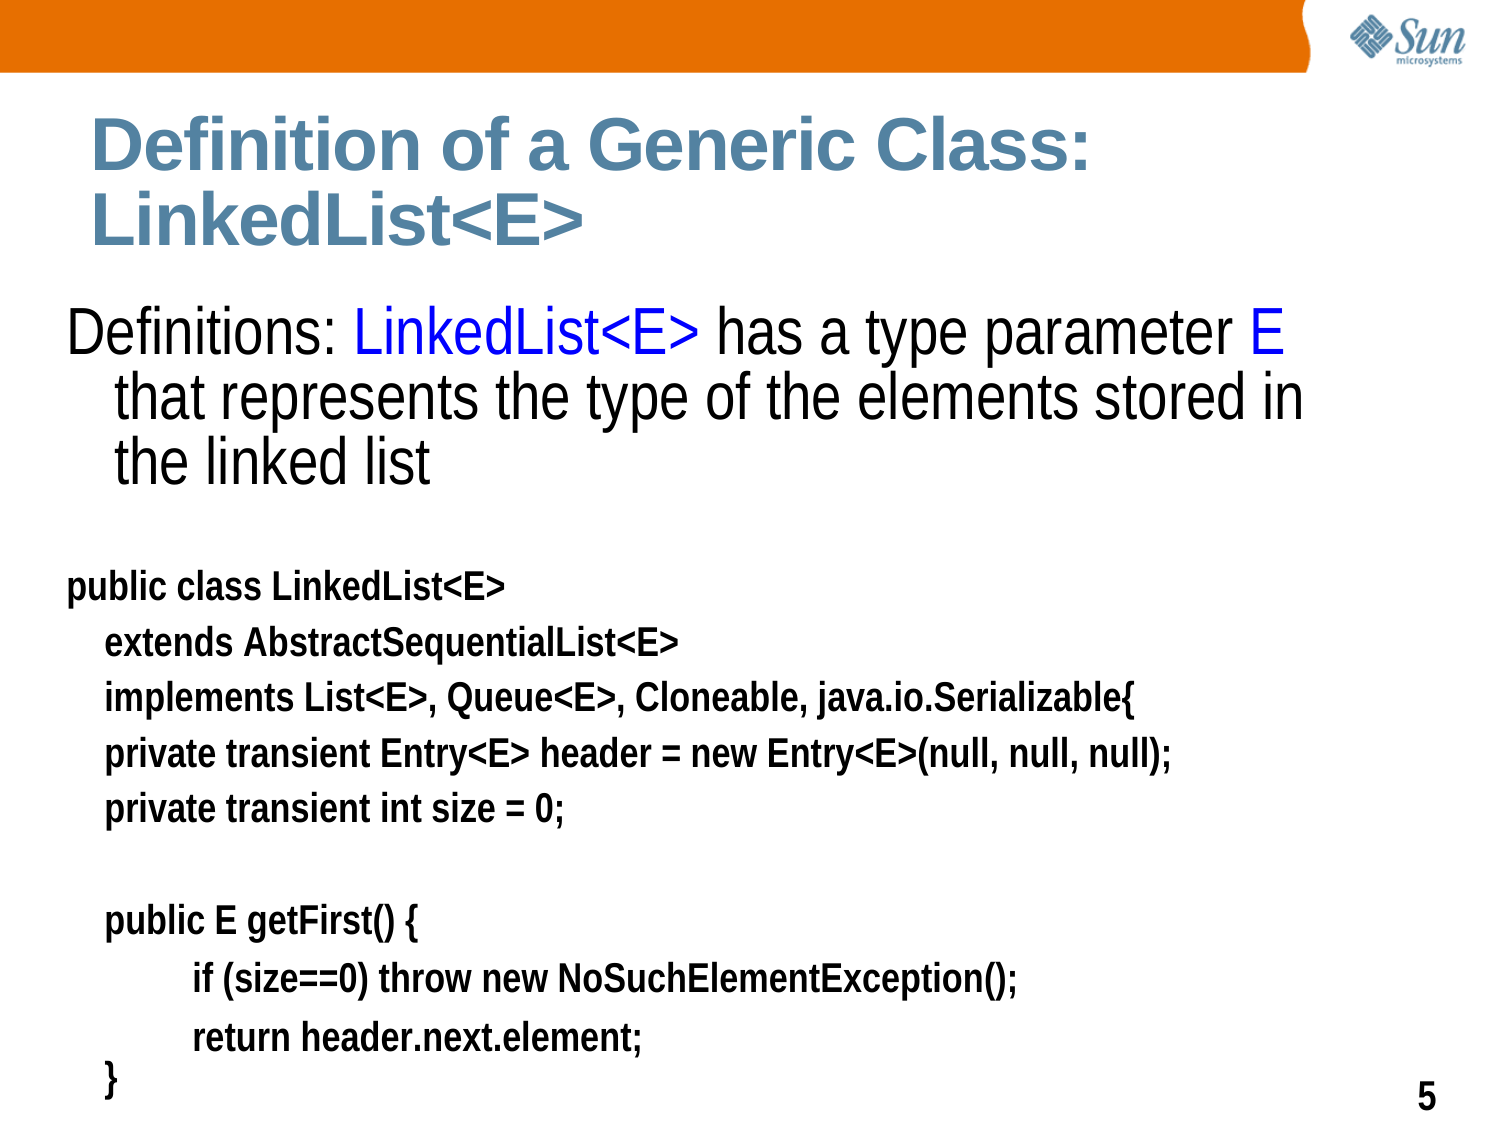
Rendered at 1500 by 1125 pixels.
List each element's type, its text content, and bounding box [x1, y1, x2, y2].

list Definitions: LinkedList<E> has a type parameter E that represents the type of the elements stored in the linked list public class LinkedList<E> extends AbstractSequentialList<E> implements List<E>, Queue<E>, Cloneable, java.io.Serializable{ private transient Entry<E> header = new Entry<E>(null, null, null); private transient int size = 0; public E getFirst() { if (size==0) throw new NoSuchElementException(); return header.next.element; } ... [46, 301, 1347, 1125]
picture [0, 0, 1500, 75]
title Definition of a Generic Class: LinkedList<E> [90, 109, 1500, 312]
